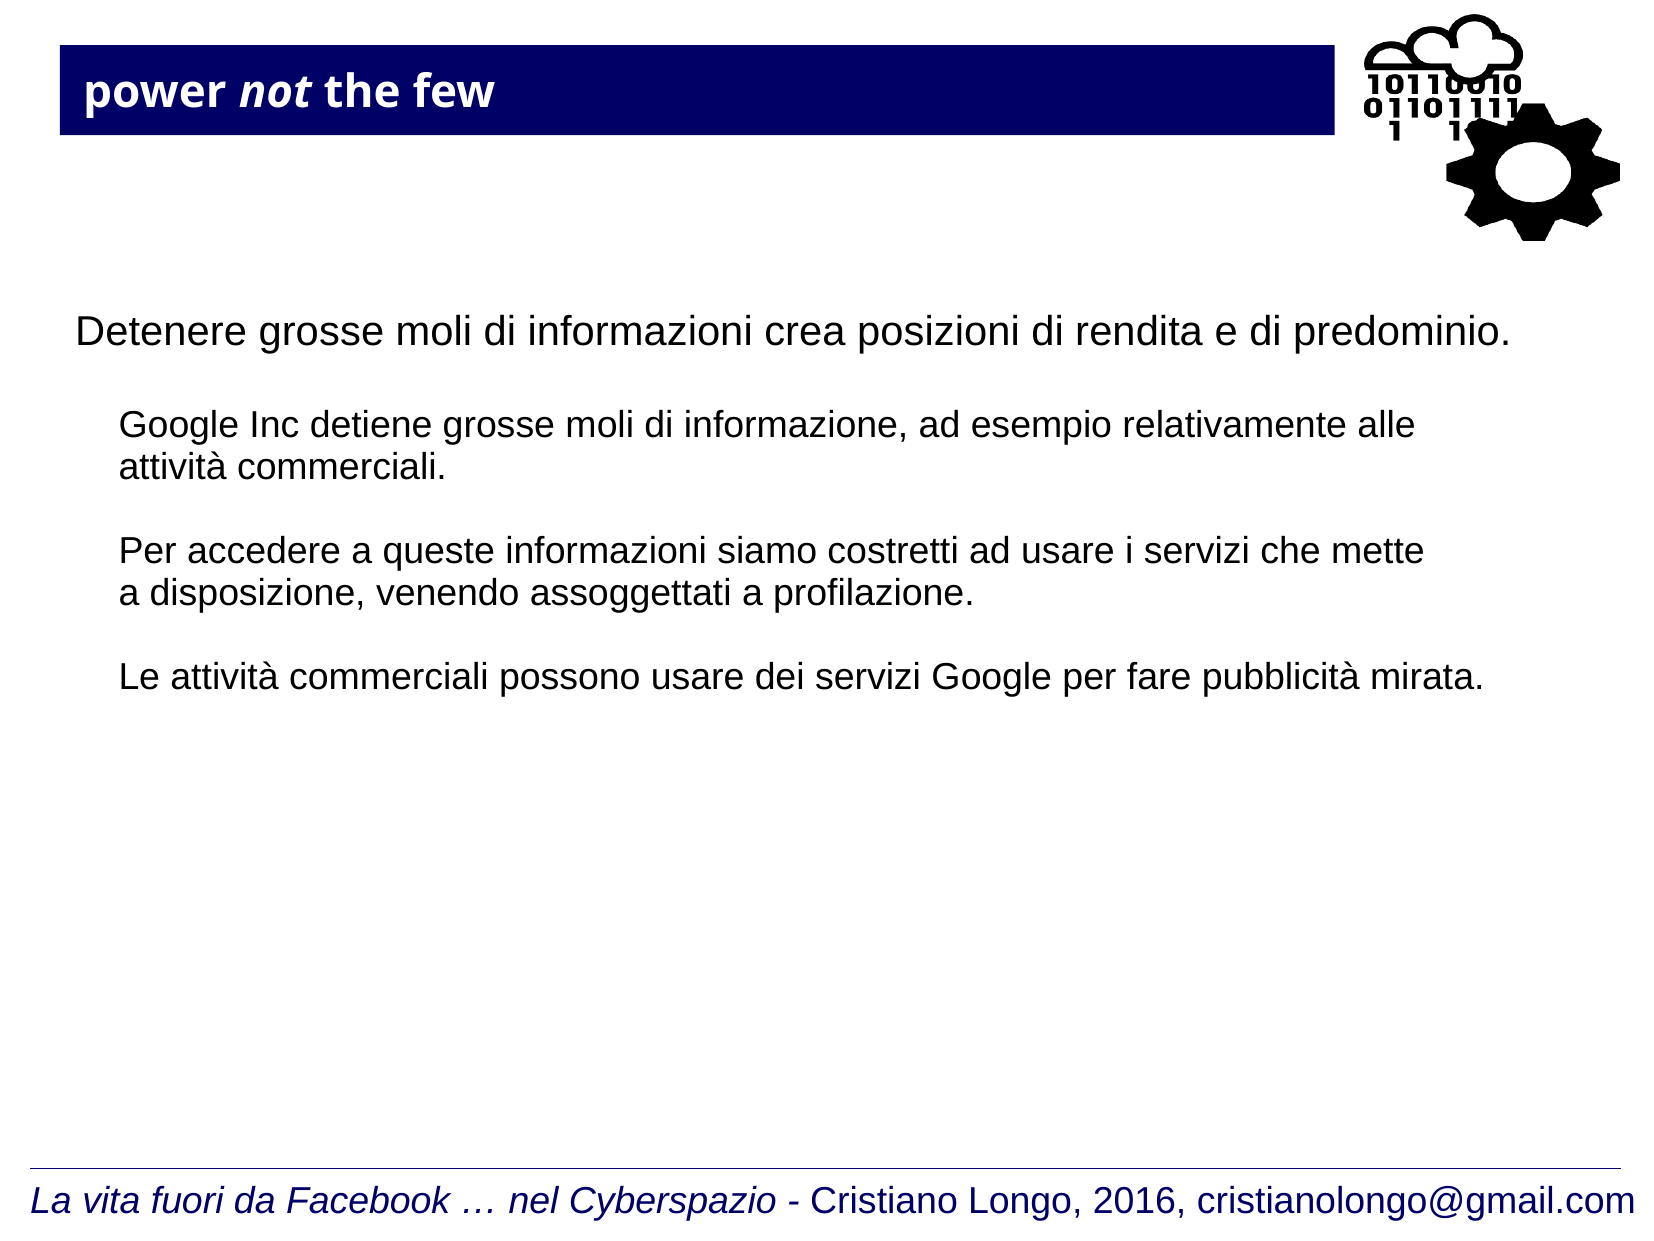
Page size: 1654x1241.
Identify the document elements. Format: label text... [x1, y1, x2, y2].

picture [1364, 14, 1620, 241]
list power not the few [59, 45, 1335, 136]
text_box Detenere grosse moli di informazioni crea posizioni di rendita e di predominio. [60, 300, 1546, 402]
text_box Google Inc detiene grosse moli di informazione, ad esempio relativamente alle attività commerciali. Per accedere a queste informazioni siamo costretti ad usare i servizi che mette a disposizione, venendo assoggettati a profilazione. Le attività commerciali possono usare dei servizi Google per fare pubblicità mirata. [103, 396, 1501, 706]
text_box La vita fuori da Facebook … nel Cyberspazio - Cristiano Longo, 2016, cristianolongo@gmail.com [15, 1168, 1653, 1241]
